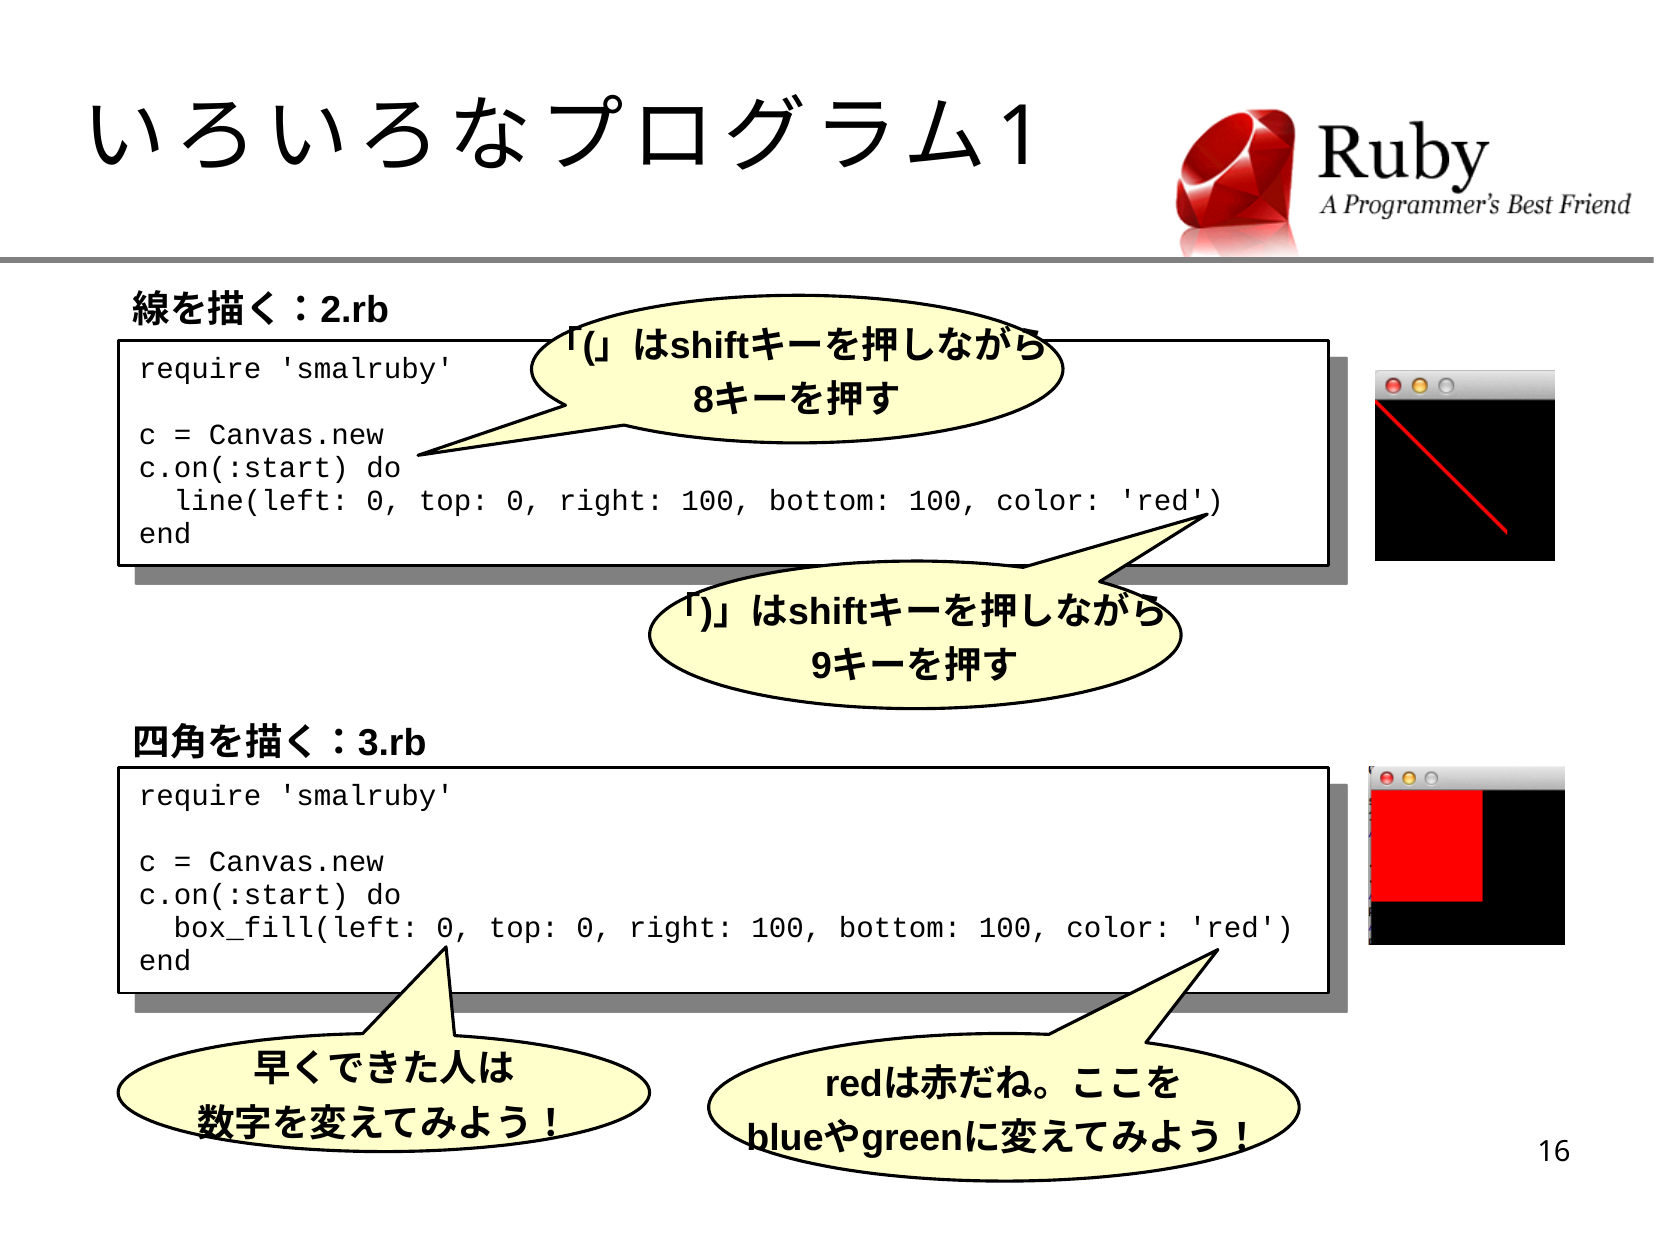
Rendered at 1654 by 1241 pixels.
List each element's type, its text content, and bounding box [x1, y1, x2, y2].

picture [1160, 82, 1654, 257]
picture [1375, 370, 1555, 562]
picture [1368, 766, 1565, 945]
text_box 線を描く：2.rb [118, 271, 739, 330]
text_box require 'smalruby' c = Canvas.new c.on(:start) do box_fill(left: 0, top: 0, right: 100, bottom: 100, color: 'red') end [118, 767, 1329, 983]
text_box require 'smalruby' c = Canvas.new c.on(:start) do line(left: 0, top: 0, right: 100, bottom: 100, color: 'red') end [118, 340, 1329, 555]
title いろいろなプログラム1 [82, 49, 1152, 207]
text_box 早くできた人は 数字を変えてみよう！ [118, 946, 650, 1152]
text_box 四角を描く：3.rb [118, 705, 650, 764]
text_box 「)」はshiftキーを押しながら 9キーを押す [649, 514, 1208, 709]
text_box redは赤だね。ここを blueやgreenに変えてみよう！ [708, 949, 1300, 1182]
text_box 「(」はshiftキーを押しながら 8キーを押す [417, 295, 1063, 456]
